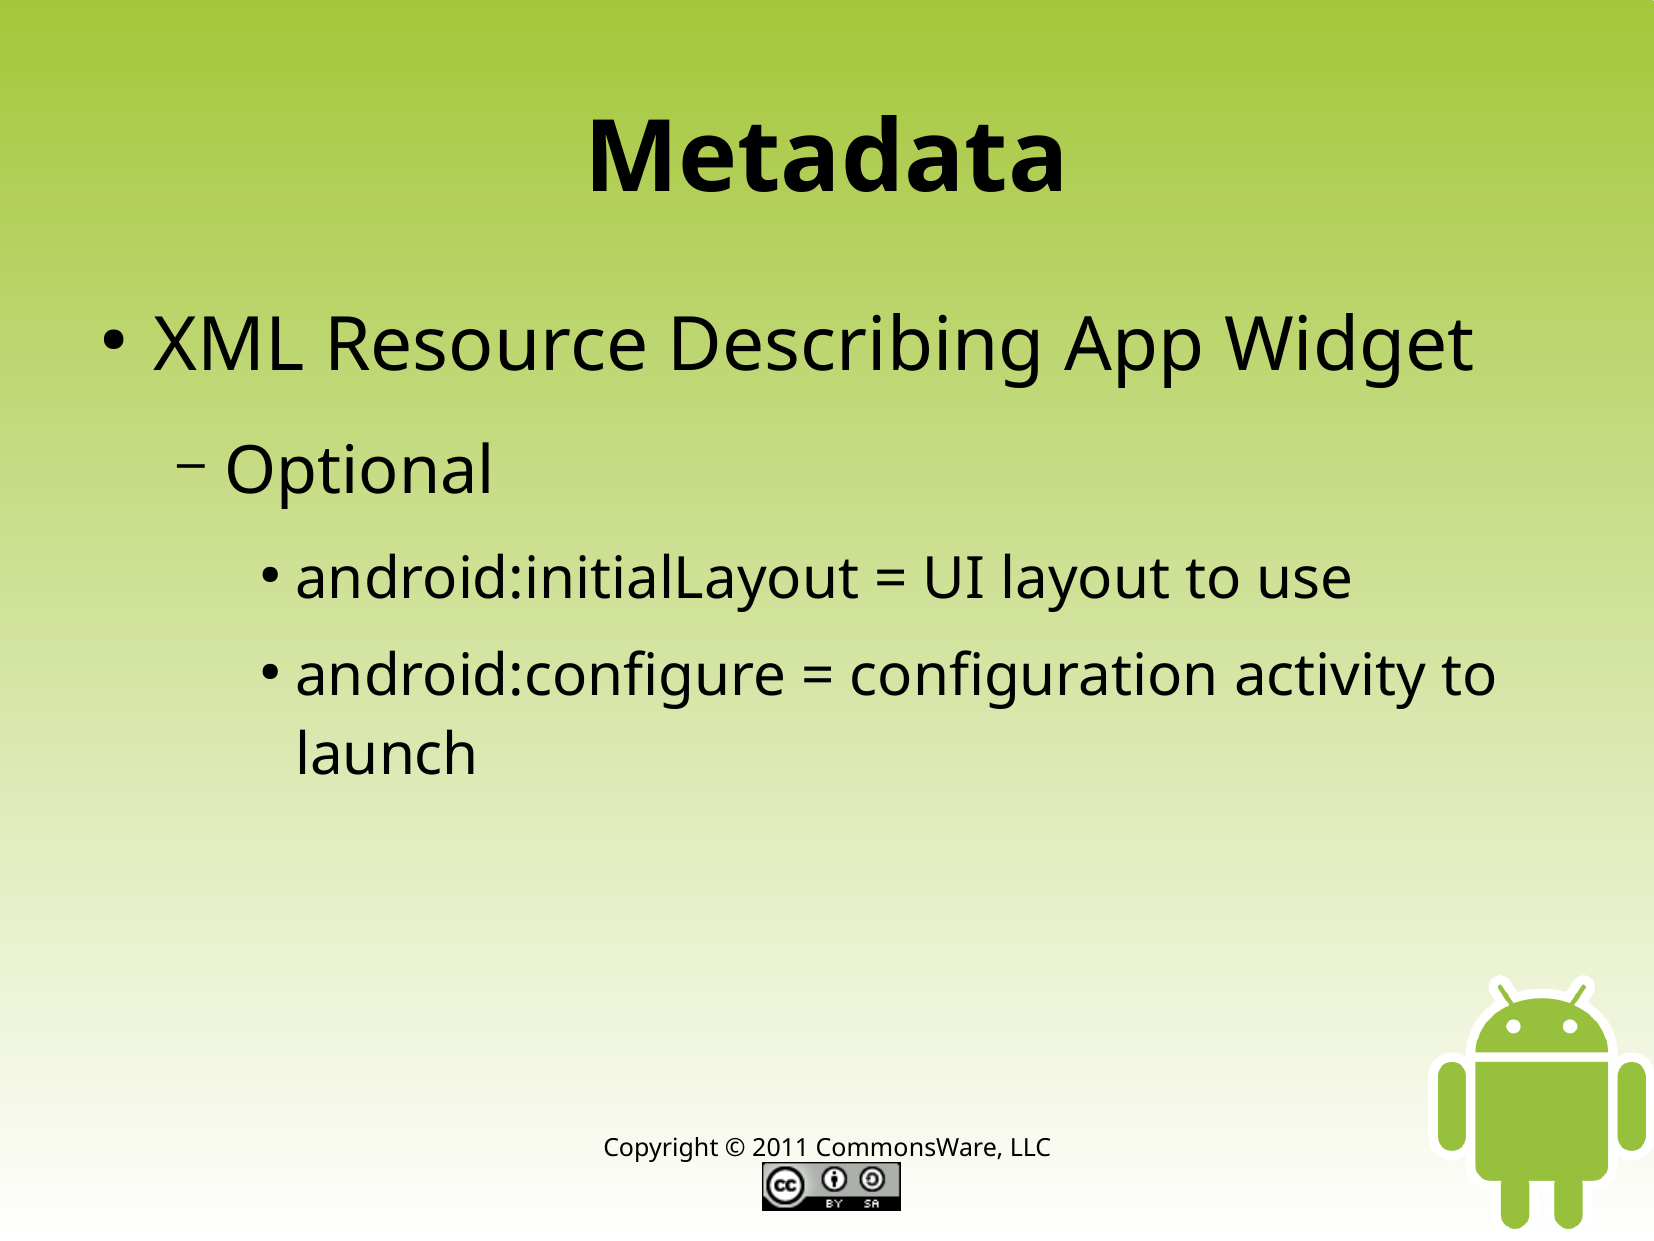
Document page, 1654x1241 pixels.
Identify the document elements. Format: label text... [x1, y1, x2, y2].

list XML Resource Describing App Widget Optional android:initialLayout = UI layout to use android:configure = configuration activity to launch [82, 290, 1571, 1094]
picture [1428, 975, 1654, 1238]
picture [762, 1162, 901, 1211]
title Metadata [82, 49, 1571, 257]
